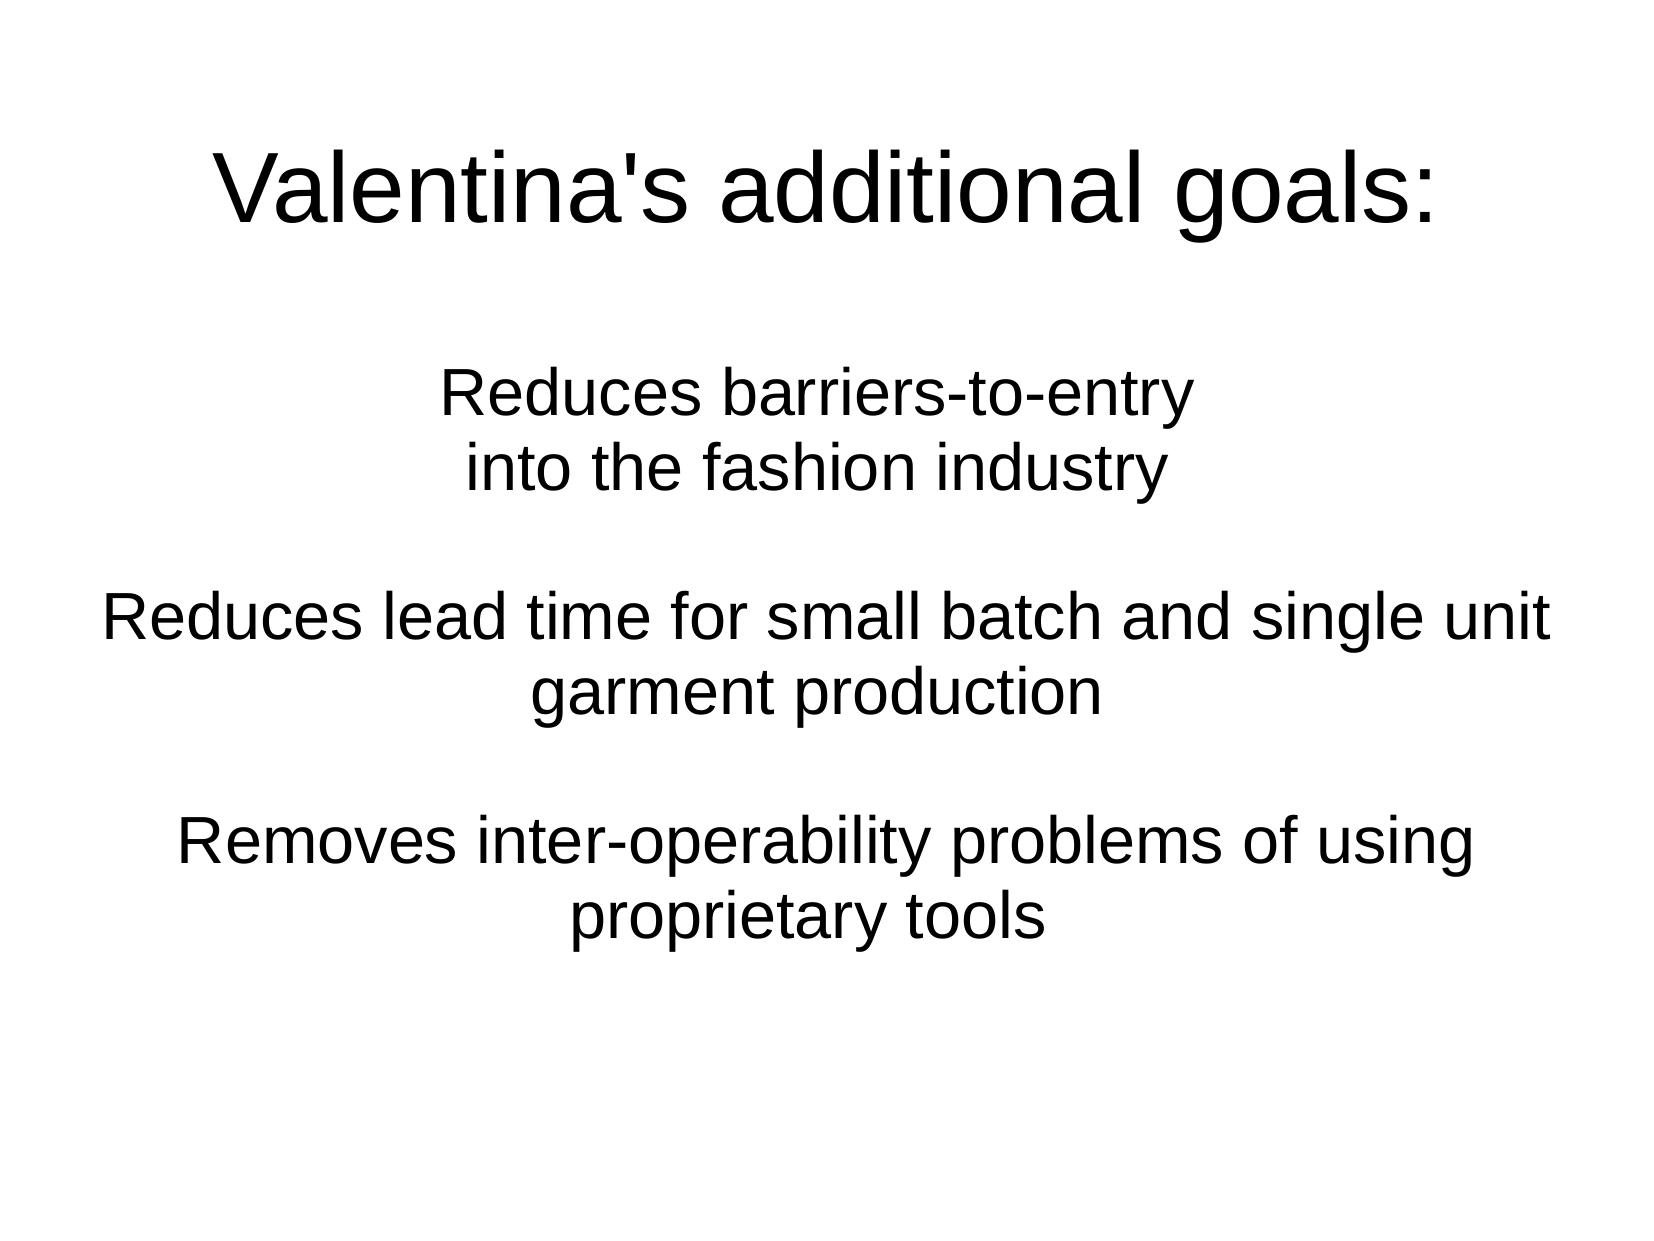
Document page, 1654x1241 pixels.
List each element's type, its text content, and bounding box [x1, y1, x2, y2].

subtitle Valentina's additional goals: Reduces barriers-to-entry into the fashion industry Reduces lead time for small batch and single unit garment production Removes inter-operability problems of using proprietary tools [82, 131, 1571, 1029]
